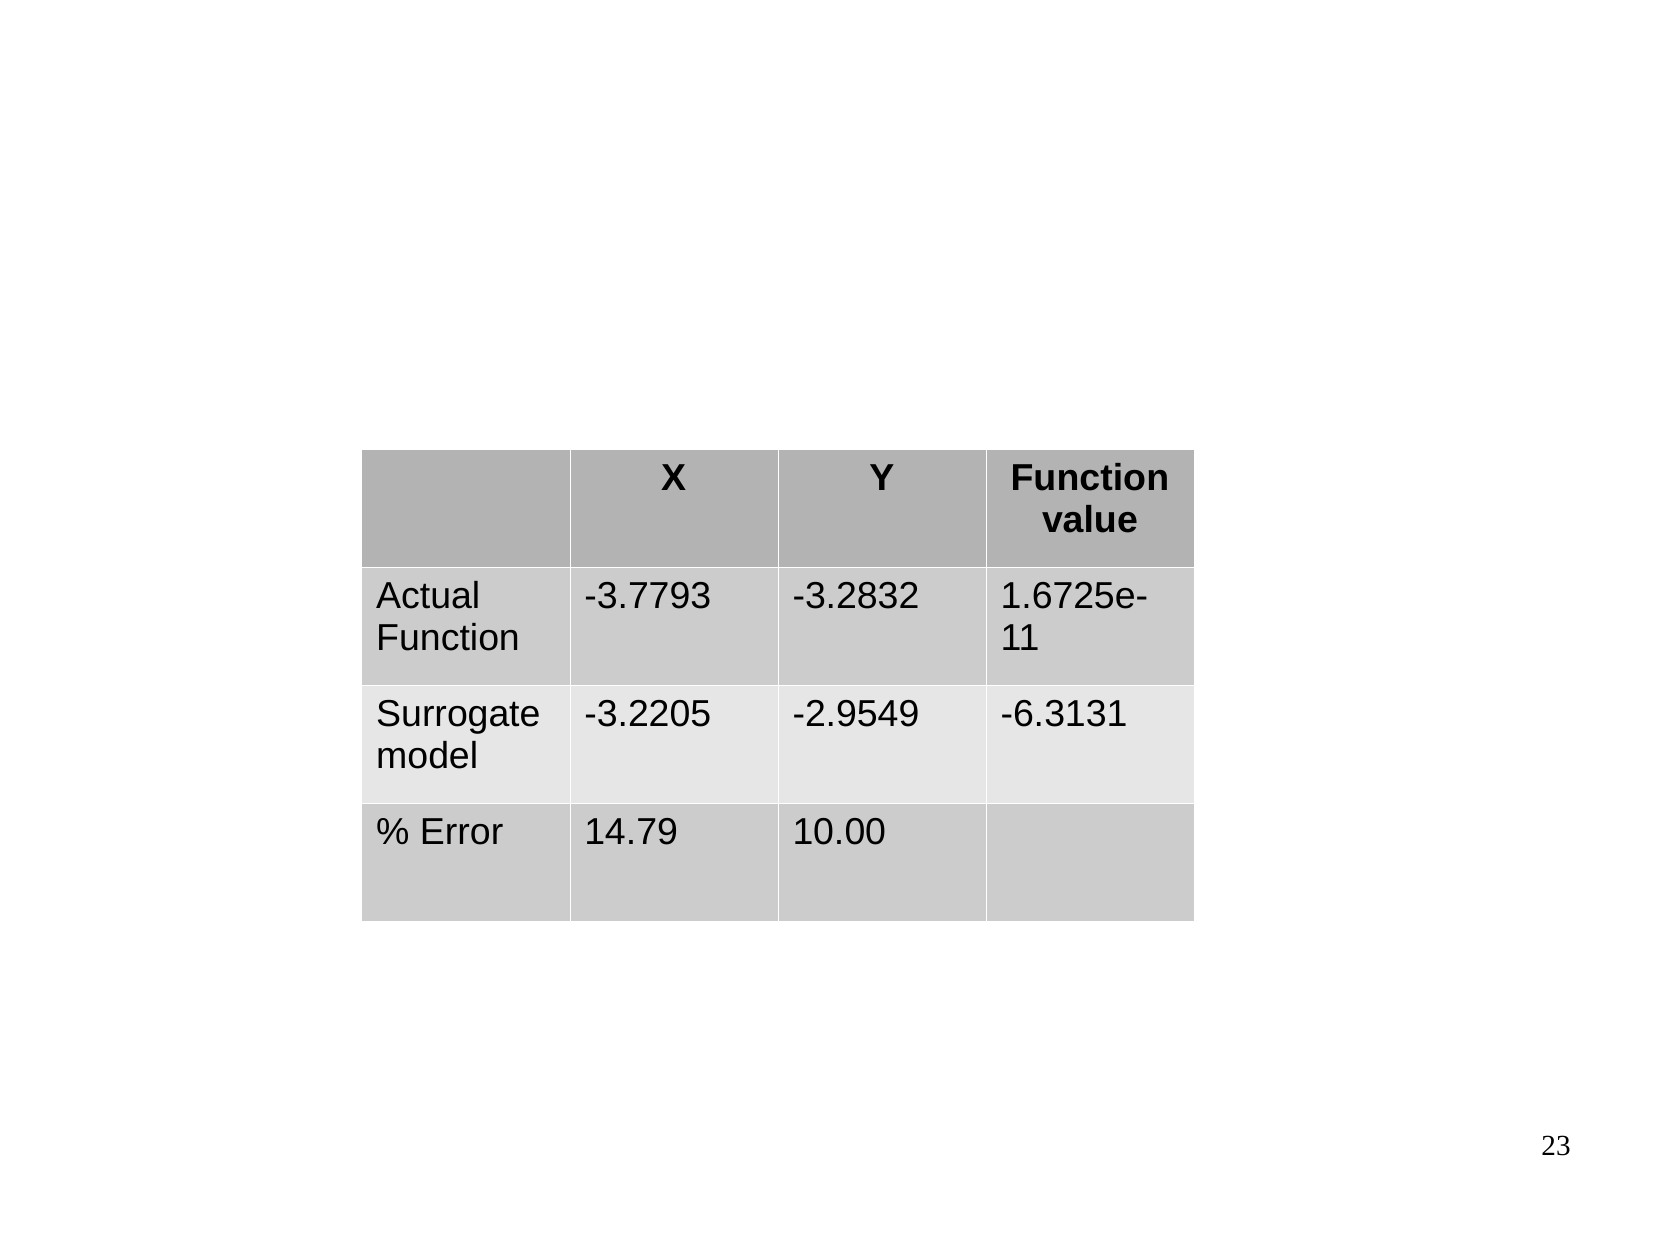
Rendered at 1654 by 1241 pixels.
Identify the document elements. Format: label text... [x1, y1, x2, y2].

table_cell % Error [362, 804, 570, 921]
table_cell -3.2832 [779, 568, 986, 685]
table_header [362, 450, 570, 567]
table_cell Surrogate model [362, 686, 570, 803]
table_cell -3.7793 [571, 568, 778, 685]
table_cell 1.6725e-11 [987, 568, 1194, 685]
table_cell 10.00 [779, 804, 986, 921]
table_cell -3.2205 [571, 686, 778, 803]
table_cell Actual Function [362, 568, 570, 685]
table_header Function value [987, 450, 1194, 567]
table_cell -6.3131 [987, 686, 1194, 803]
table_cell [987, 804, 1194, 921]
table_cell 14.79 [571, 804, 778, 921]
table_header X [571, 450, 778, 567]
table_header Y [779, 450, 986, 567]
table_cell -2.9549 [779, 686, 986, 803]
